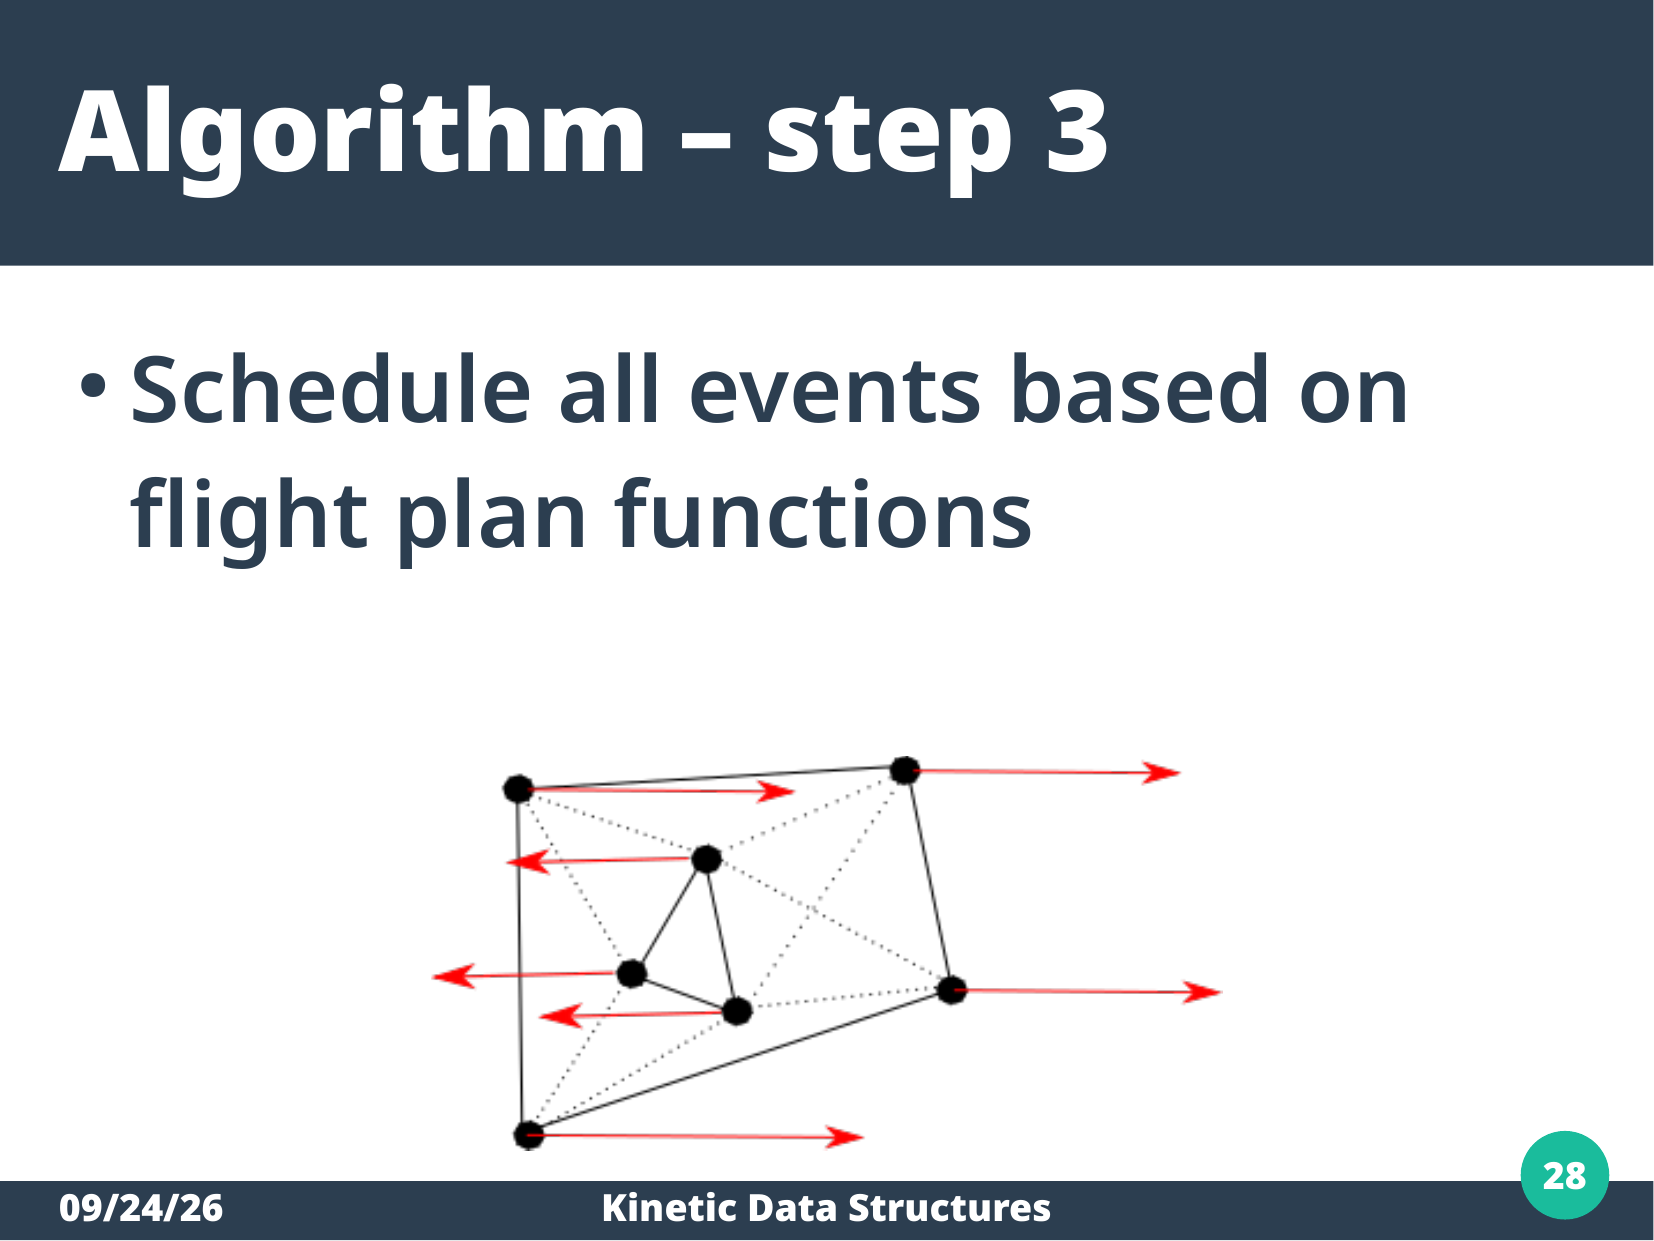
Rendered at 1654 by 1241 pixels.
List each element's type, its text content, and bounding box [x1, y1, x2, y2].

title Algorithm – step 3 [59, 49, 1595, 207]
list Schedule all events based on flight plan functions [59, 324, 1595, 720]
picture [431, 756, 1223, 1151]
